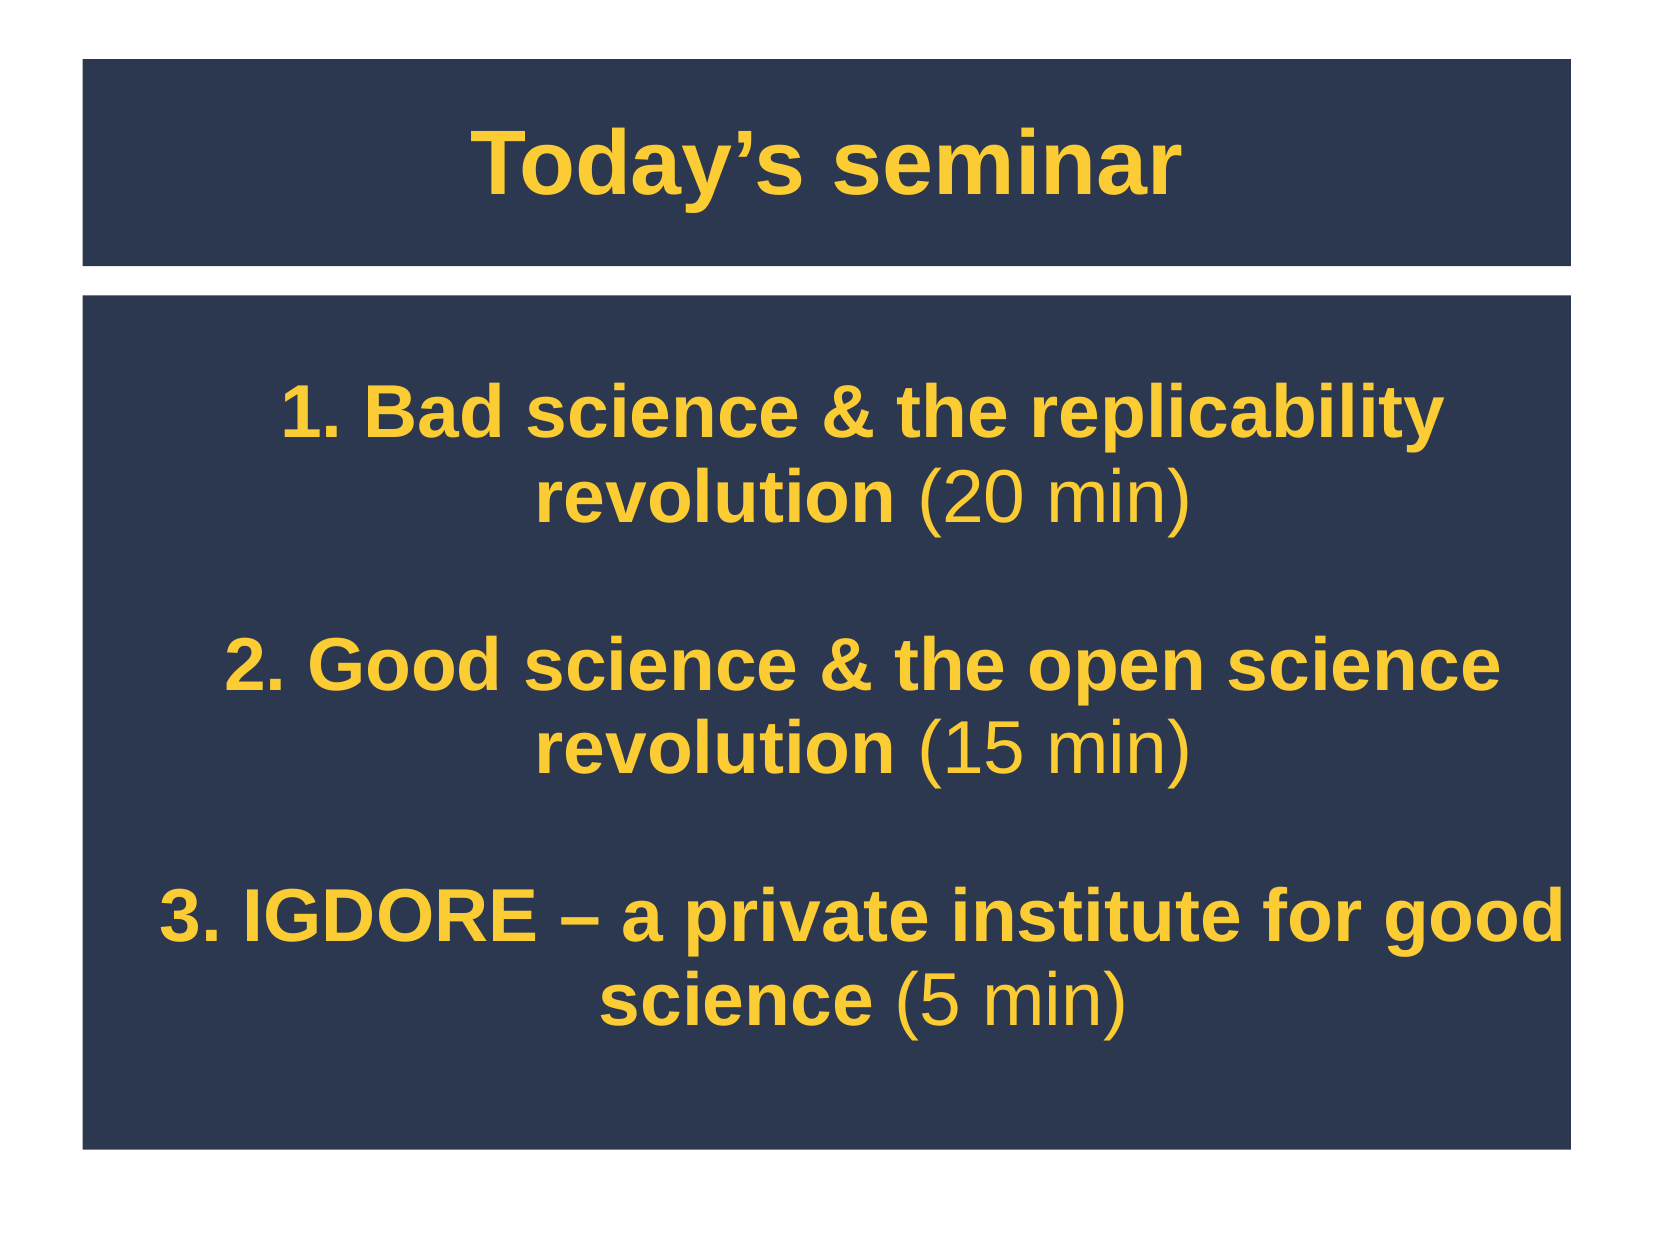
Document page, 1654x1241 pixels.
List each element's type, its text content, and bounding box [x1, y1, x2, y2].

title Today’s seminar [82, 59, 1571, 267]
subtitle 1. Bad science & the replicability revolution (20 min) 2. Good science & the open science revolution (15 min) 3. IGDORE – a private institute for good science (5 min) [82, 295, 1571, 1150]
